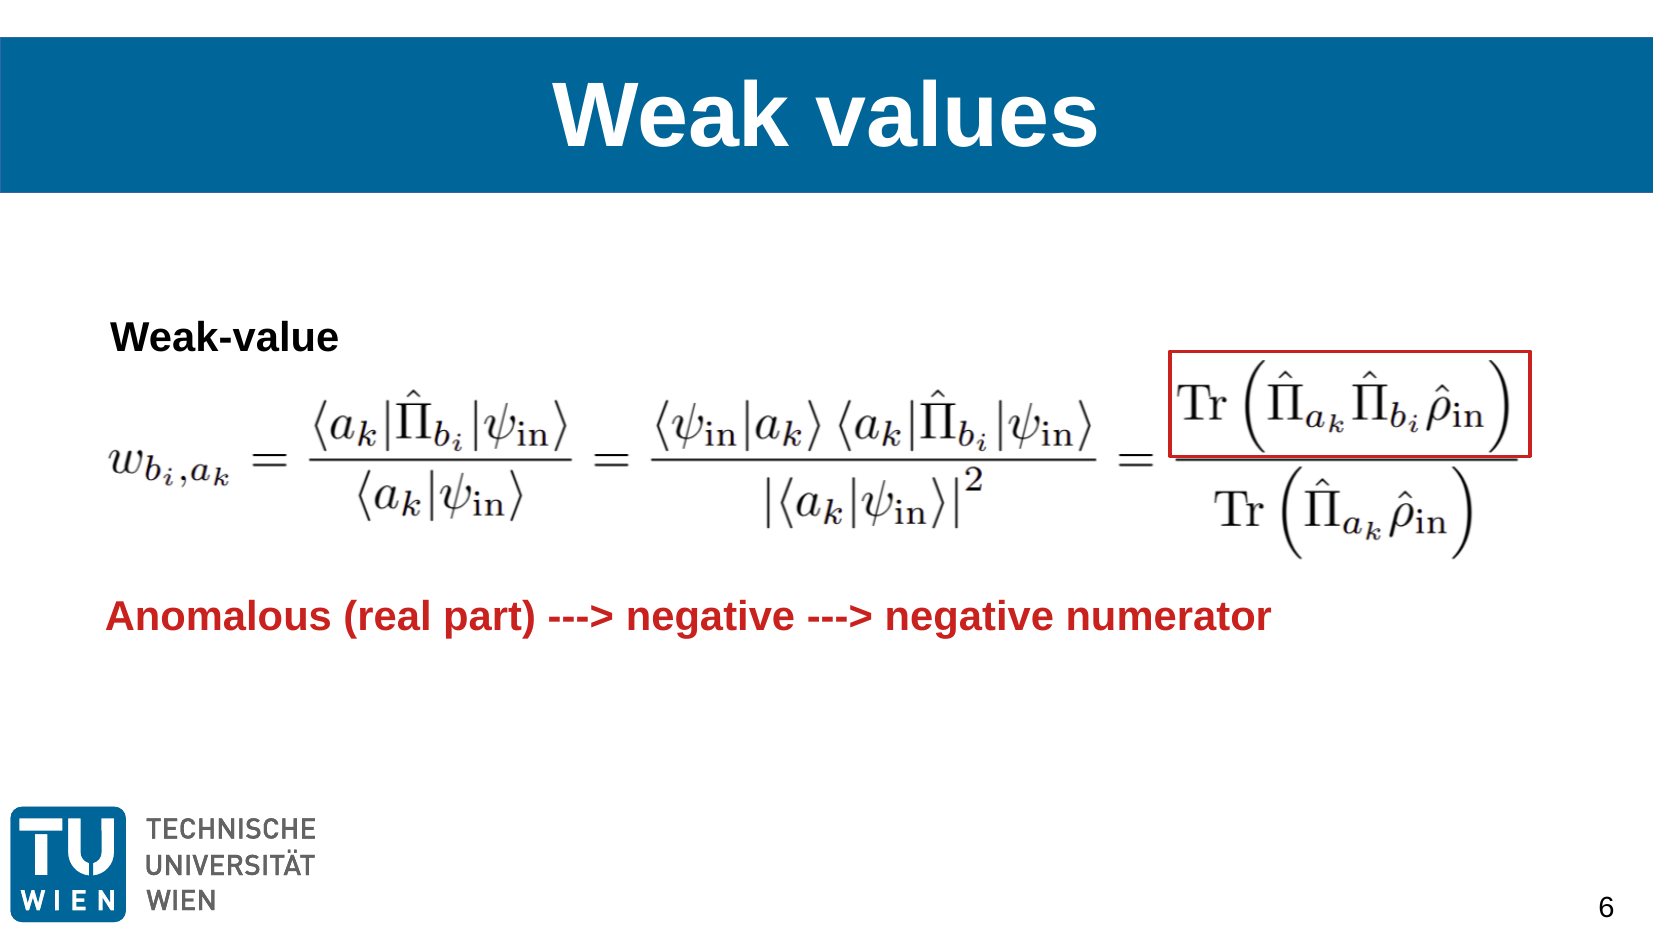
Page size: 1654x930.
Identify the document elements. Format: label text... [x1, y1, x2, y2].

picture [75, 356, 1530, 574]
text_box Weak-value [95, 305, 355, 368]
title Weak values [0, 37, 1653, 193]
picture [1172, 356, 1528, 455]
text_box Anomalous (real part) ---> negative ---> negative numerator [90, 585, 1288, 647]
